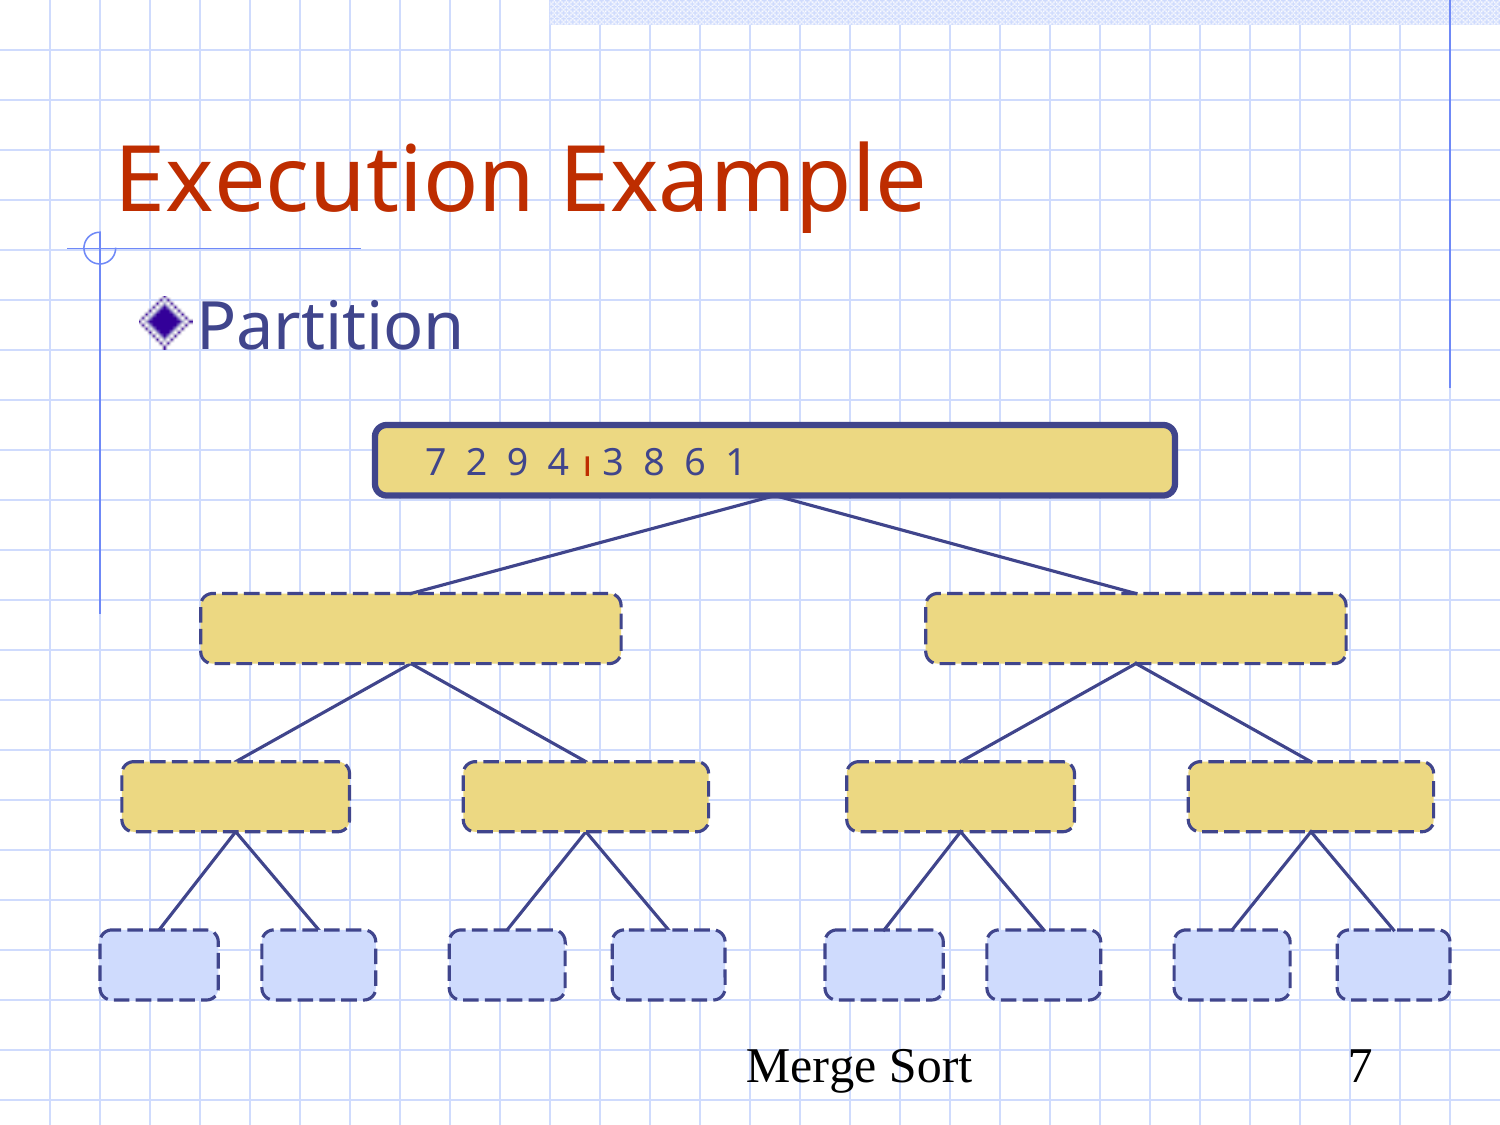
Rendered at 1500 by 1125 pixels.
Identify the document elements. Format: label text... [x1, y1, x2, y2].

text_box 7 2  2 7 [121, 761, 350, 832]
title Execution Example [99, 49, 1375, 238]
text_box 6 1  1 6 [1188, 761, 1434, 832]
text_box 1  1 [1337, 929, 1450, 1001]
text_box 3 8  3 8 [846, 761, 1075, 832]
picture [549, 0, 1449, 25]
list Partition [125, 274, 1401, 388]
text_box 8  8 [986, 929, 1101, 1001]
text_box 7 2 9 4  2 4 7 9 [200, 593, 622, 664]
text_box 9 4  4 9 [463, 761, 709, 832]
text_box 9  9 [449, 929, 566, 1001]
text_box 7 2 9 4  3 8 6 1  1 2 3 4 6 7 8 9 [374, 424, 1176, 496]
text_box 3 8 6 1  1 3 8 6 [925, 593, 1347, 664]
text_box 3  3 [825, 929, 944, 1001]
text_box 7  7 [99, 929, 219, 1001]
text_box 2  2 [261, 929, 376, 1001]
text_box 4  4 [612, 929, 726, 1001]
picture [1451, 0, 1500, 25]
text_box 6  6 [1174, 929, 1291, 1001]
